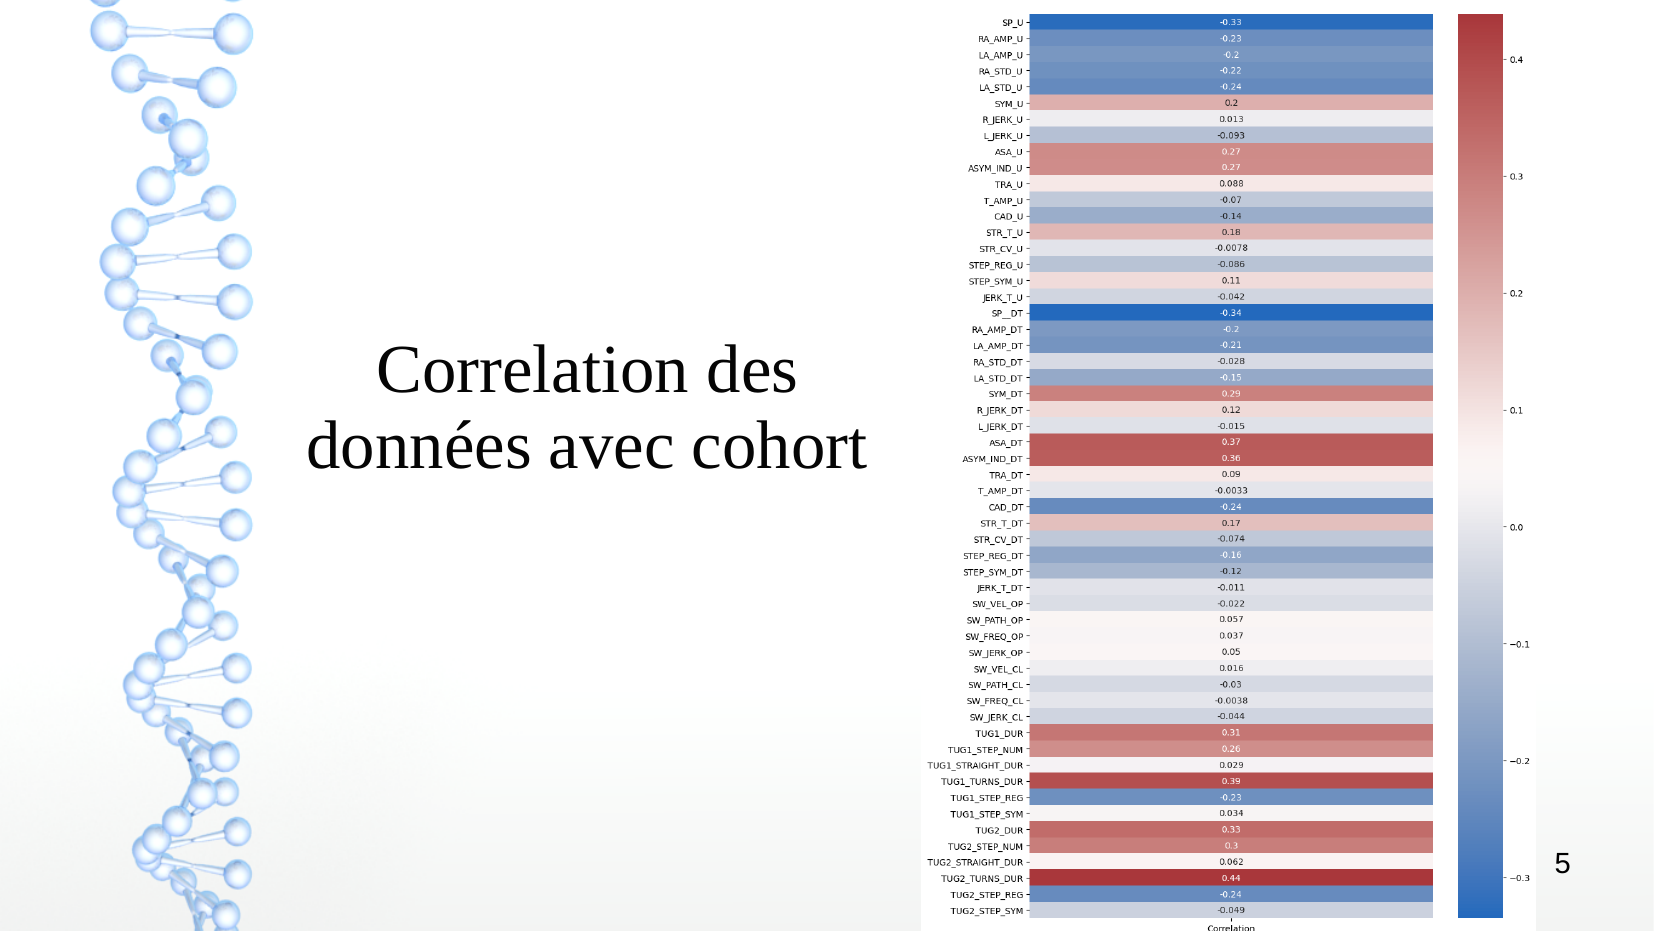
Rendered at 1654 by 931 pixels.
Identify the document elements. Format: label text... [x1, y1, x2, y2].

title Correlation des données avec cohort [283, 330, 892, 485]
picture [0, 0, 1654, 931]
